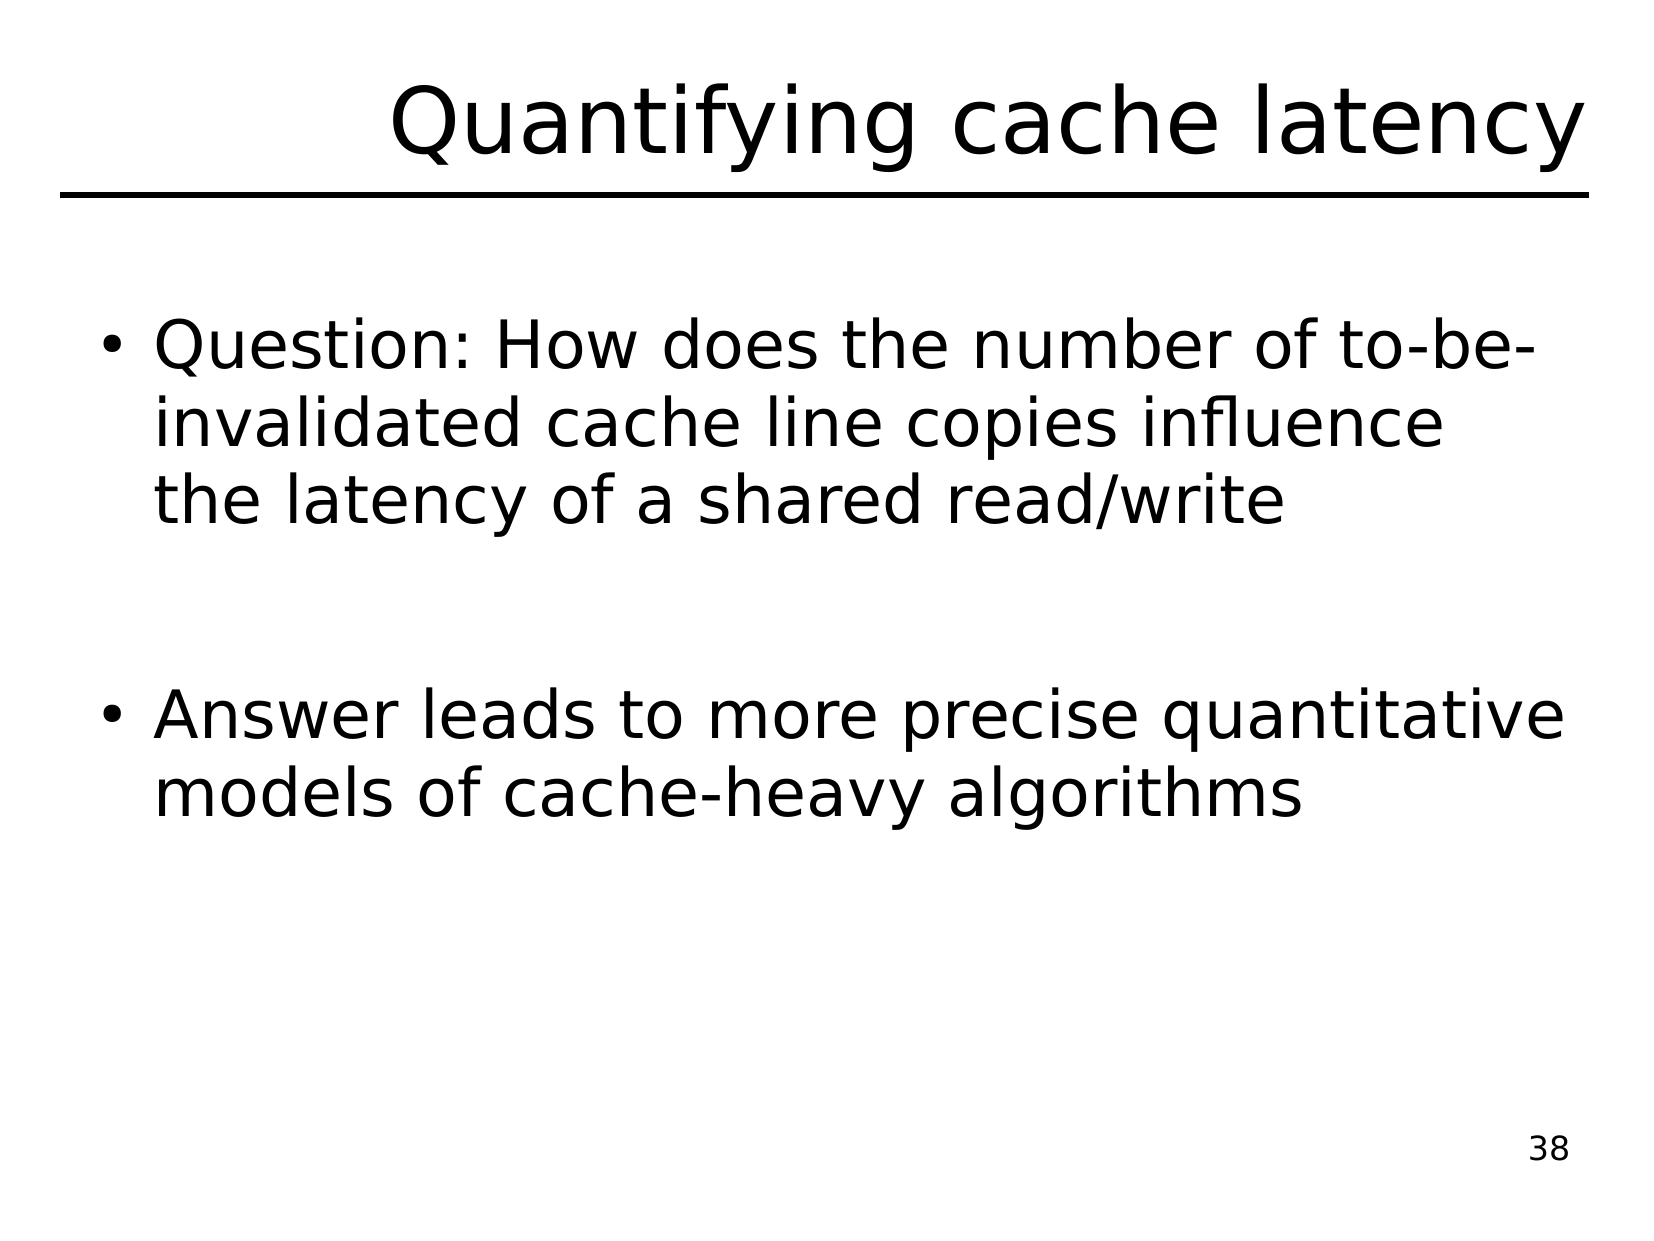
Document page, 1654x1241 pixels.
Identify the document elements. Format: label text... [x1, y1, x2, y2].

title Quantifying cache latency [75, 17, 1590, 226]
list Question: How does the number of to-be-invalidated cache line copies influence the latency of a shared read/write Answer leads to more precise quantitative models of cache-heavy algorithms [82, 306, 1571, 1111]
